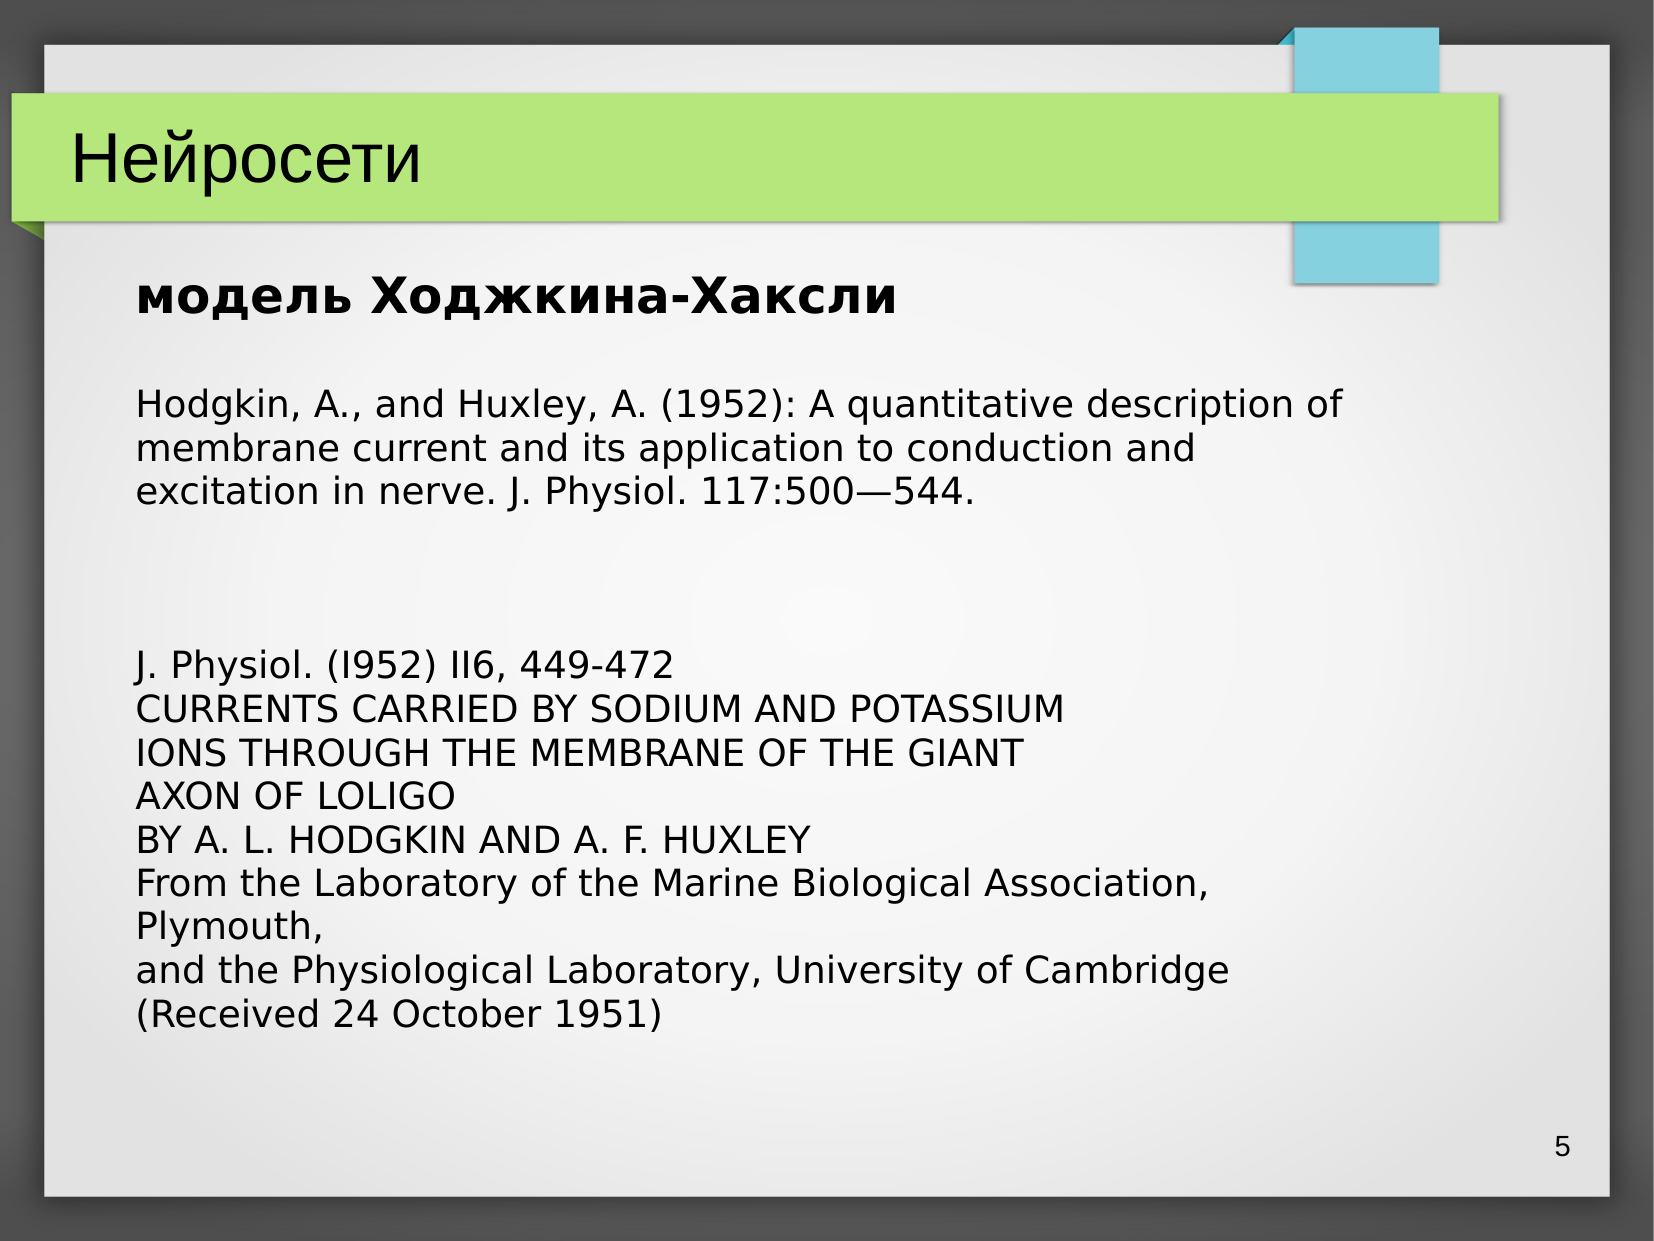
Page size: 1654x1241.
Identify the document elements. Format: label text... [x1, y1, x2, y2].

title Нейросети [70, 118, 1205, 199]
picture [0, 0, 1654, 1241]
text_box модель Ходжкина-Хаксли Hodgkin, A., and Huxley, A. (1952): A quantitative description of membrane current and its application to conduction and excitation in nerve. J. Physiol. 117:500—544. J. Physiol. (I952) II6, 449-472 CURRENTS CARRIED BY SODIUM AND POTASSIUM IONS THROUGH THE MEMBRANE OF THE GIANT AXON OF LOLIGO BY A. L. HODGKIN AND A. F. HUXLEY From the Laboratory of the Marine Biological Association, Plymouth, and the Physiological Laboratory, University of Cambridge (Received 24 October 1951) [120, 259, 1371, 1044]
